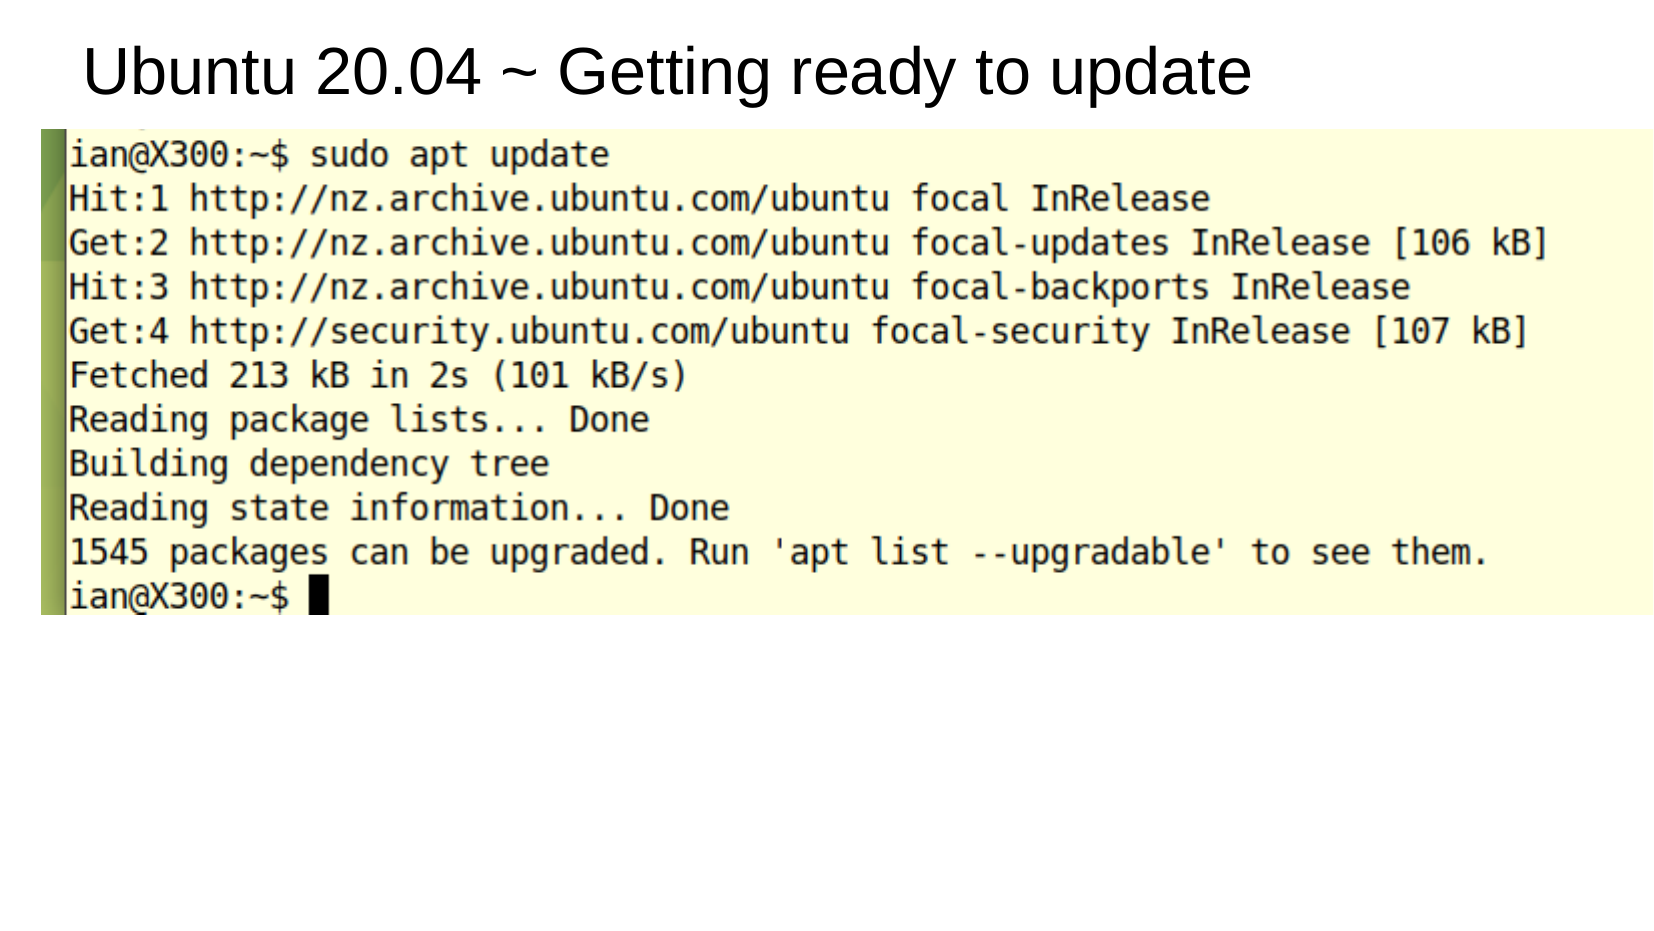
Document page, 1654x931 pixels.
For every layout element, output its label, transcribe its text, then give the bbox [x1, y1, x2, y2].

title Ubuntu 20.04 ~ Getting ready to update [82, 34, 1571, 110]
picture [41, 129, 1654, 615]
